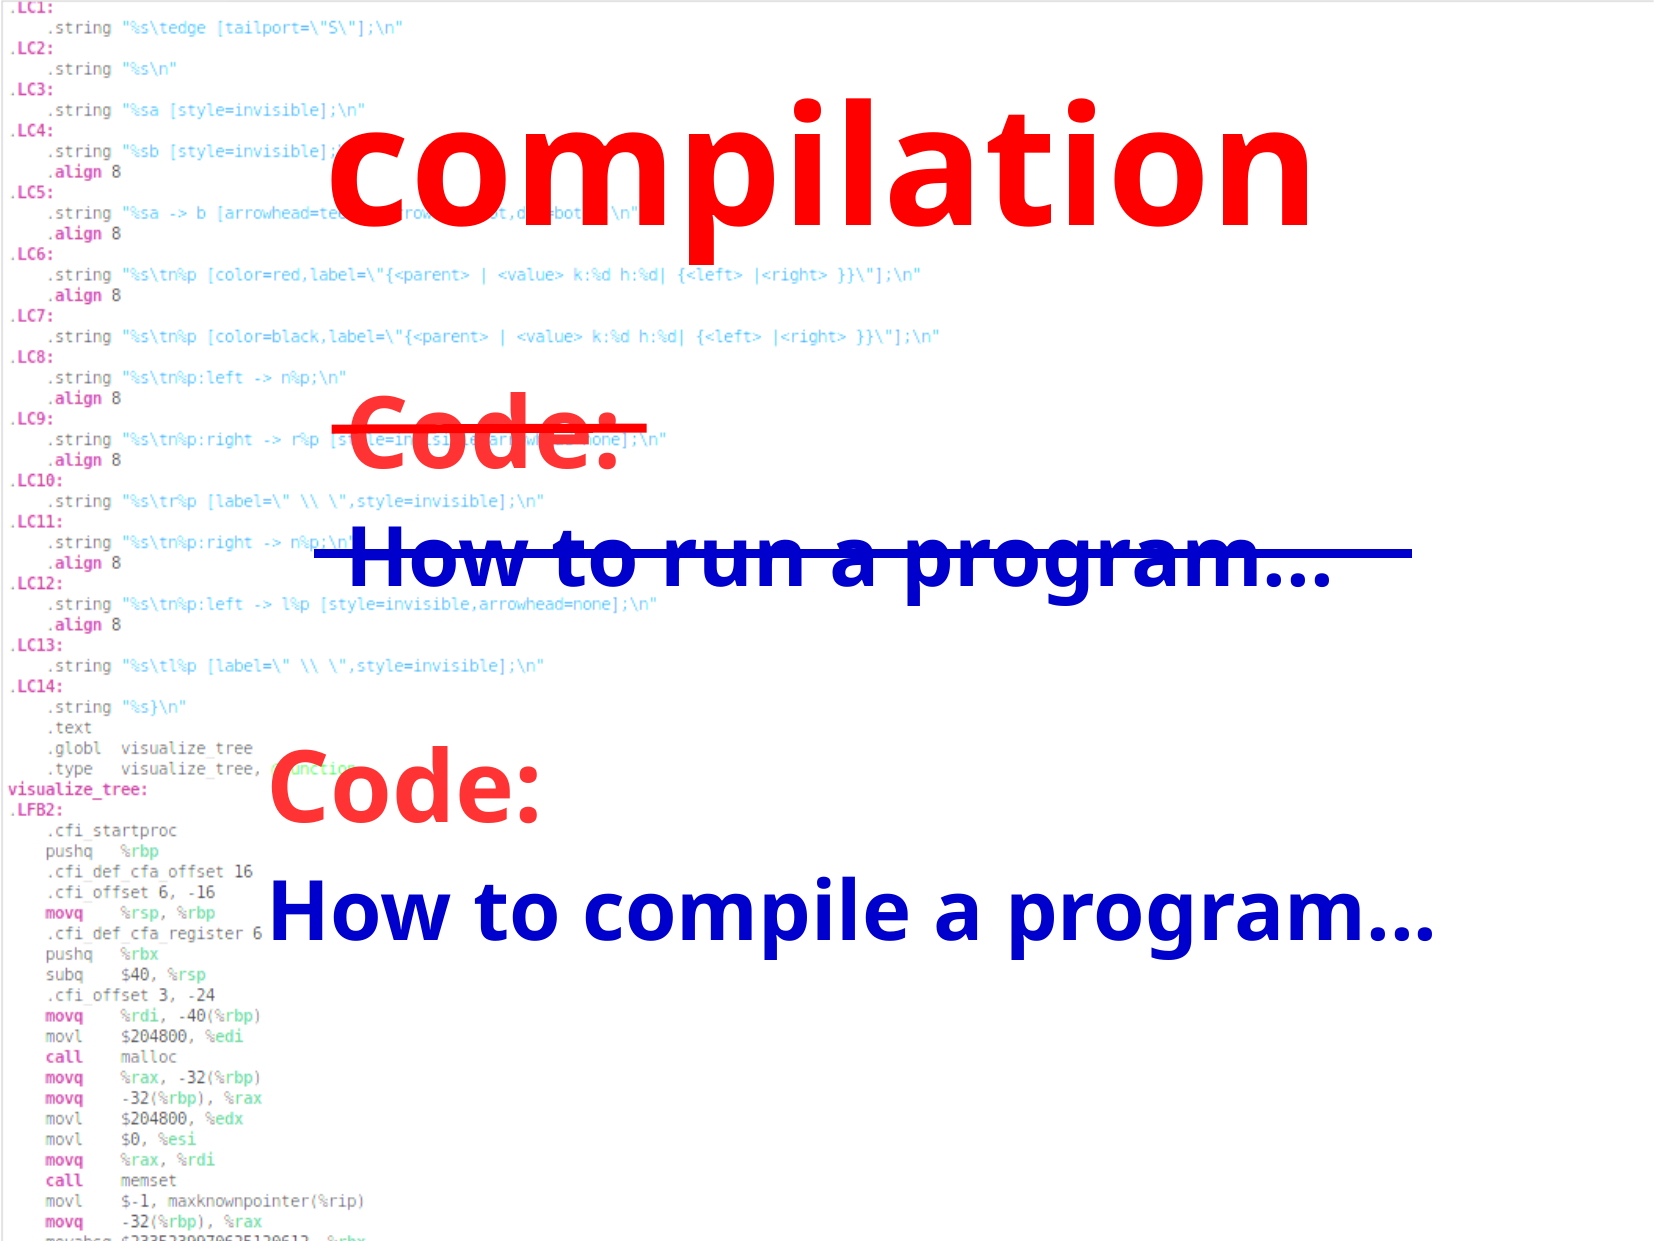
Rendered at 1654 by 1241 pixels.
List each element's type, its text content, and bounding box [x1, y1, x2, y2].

text_box Code: How to compile a program... [252, 708, 1499, 976]
text_box compilation [309, 40, 1396, 286]
text_box Code: How to run a program... [330, 353, 1407, 549]
picture [0, 0, 1654, 1241]
text_box Code: How to run a program... [330, 558, 1407, 622]
